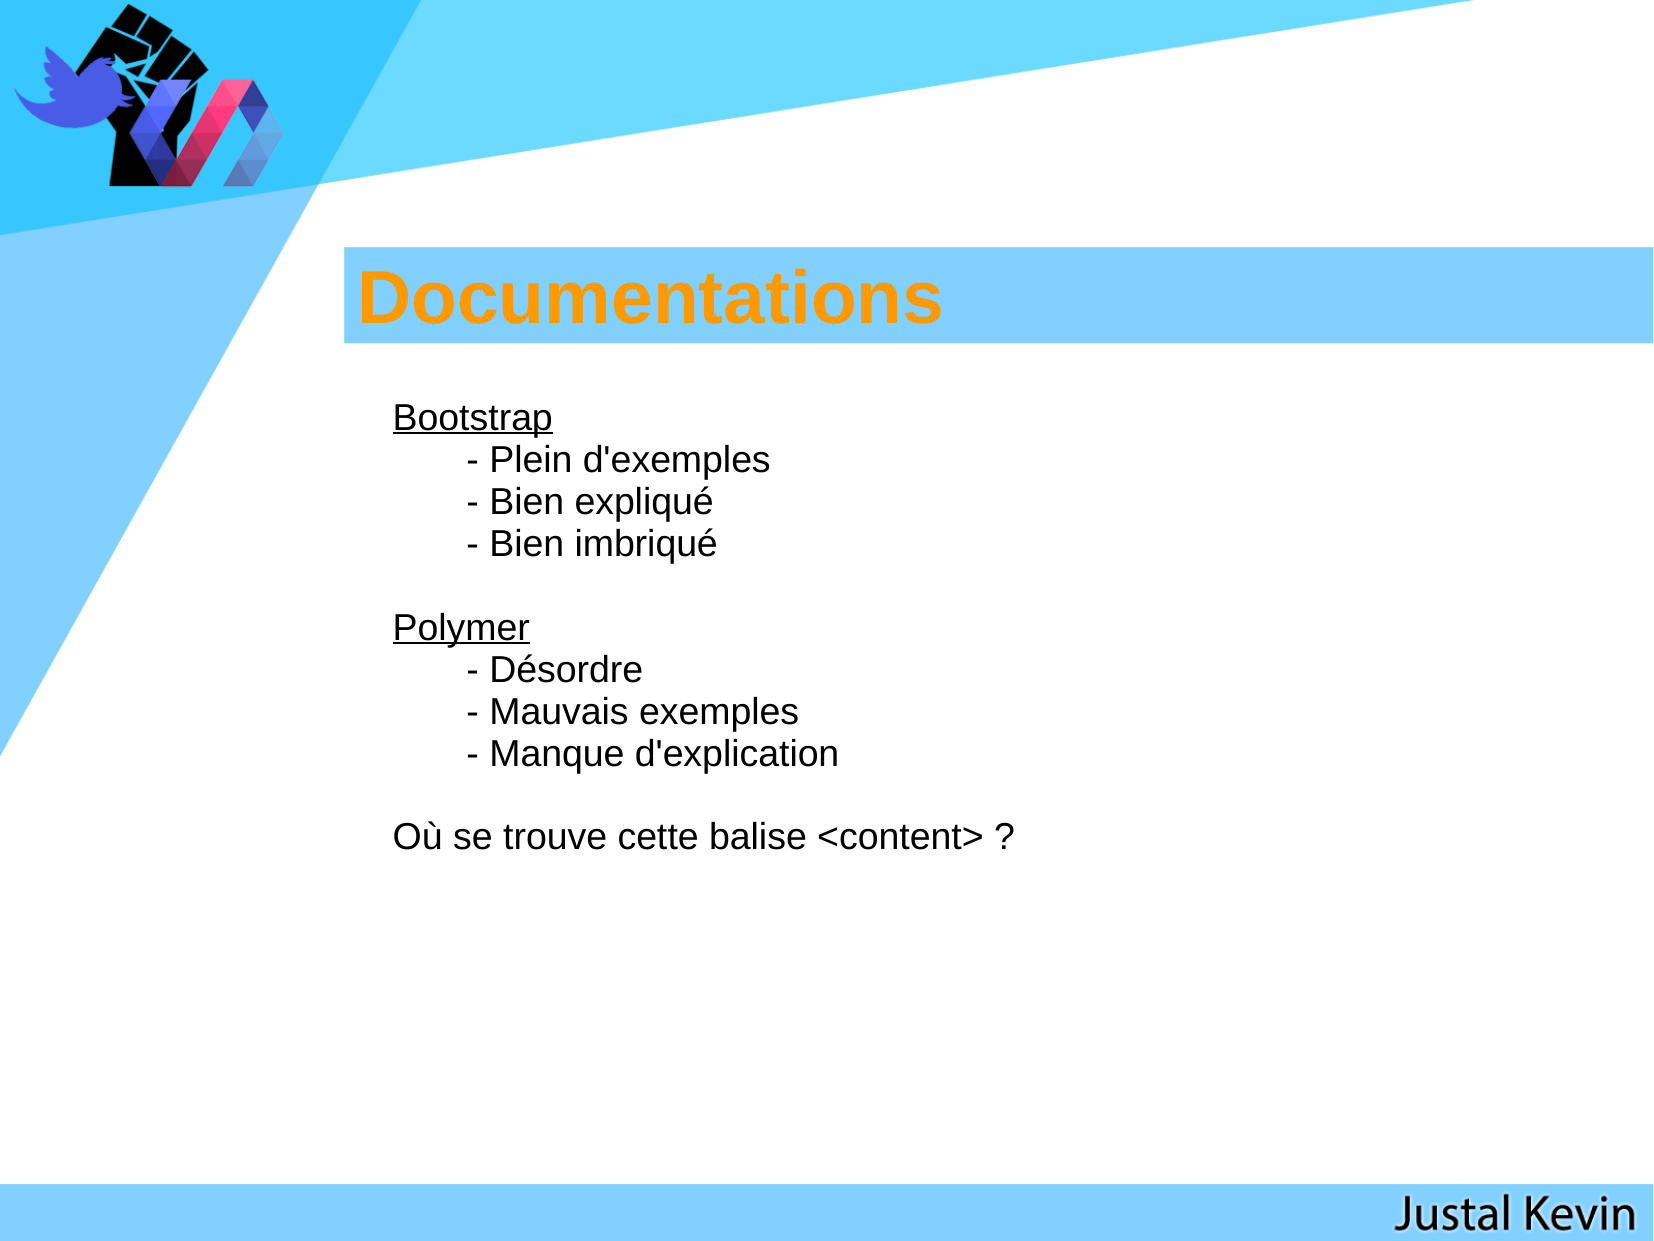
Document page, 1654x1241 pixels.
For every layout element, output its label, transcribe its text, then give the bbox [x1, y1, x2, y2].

picture [0, 0, 1654, 1241]
text_box Documentations [342, 248, 1654, 347]
text_box Bootstrap - Plein d'exemples - Bien expliqué - Bien imbriqué Polymer - Désordre - Mauvais exemples - Manque d'explication Où se trouve cette balise <content> ? [377, 346, 1619, 867]
